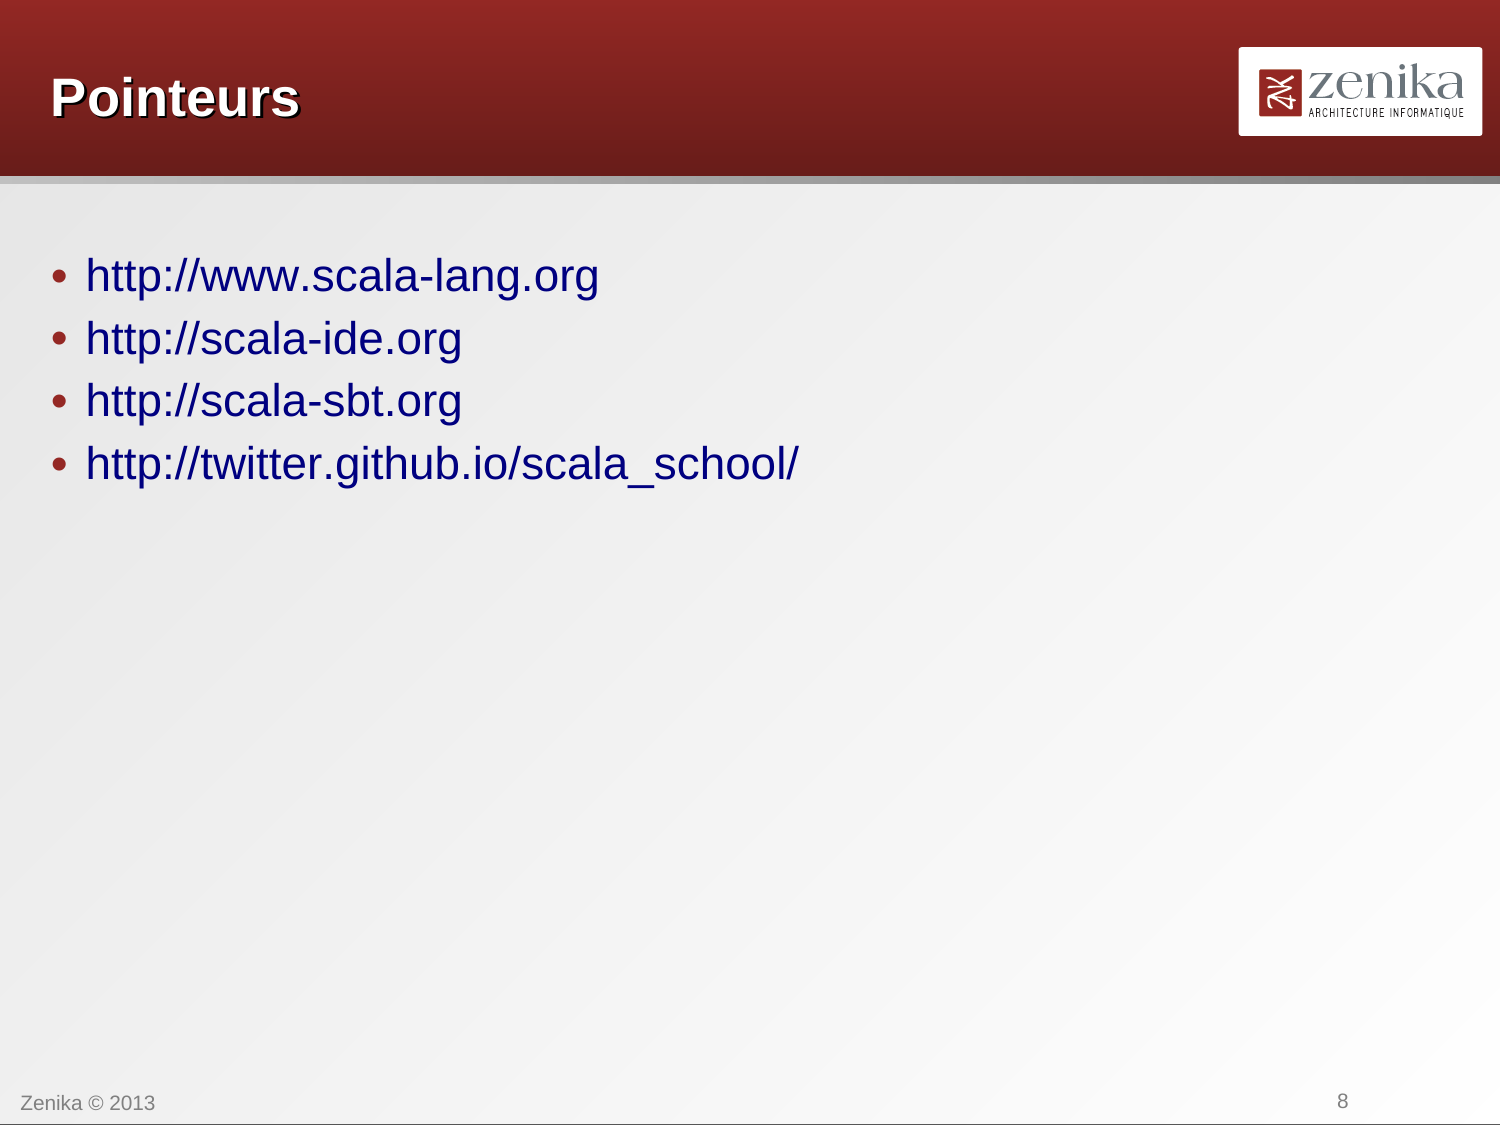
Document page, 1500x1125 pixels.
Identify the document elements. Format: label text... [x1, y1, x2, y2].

title Pointeurs [50, 15, 1206, 180]
picture [1257, 58, 1464, 125]
list http://www.scala-lang.org http://scala-ide.org http://scala-sbt.org http://twitter.github.io/scala_school/ [50, 249, 1435, 1079]
